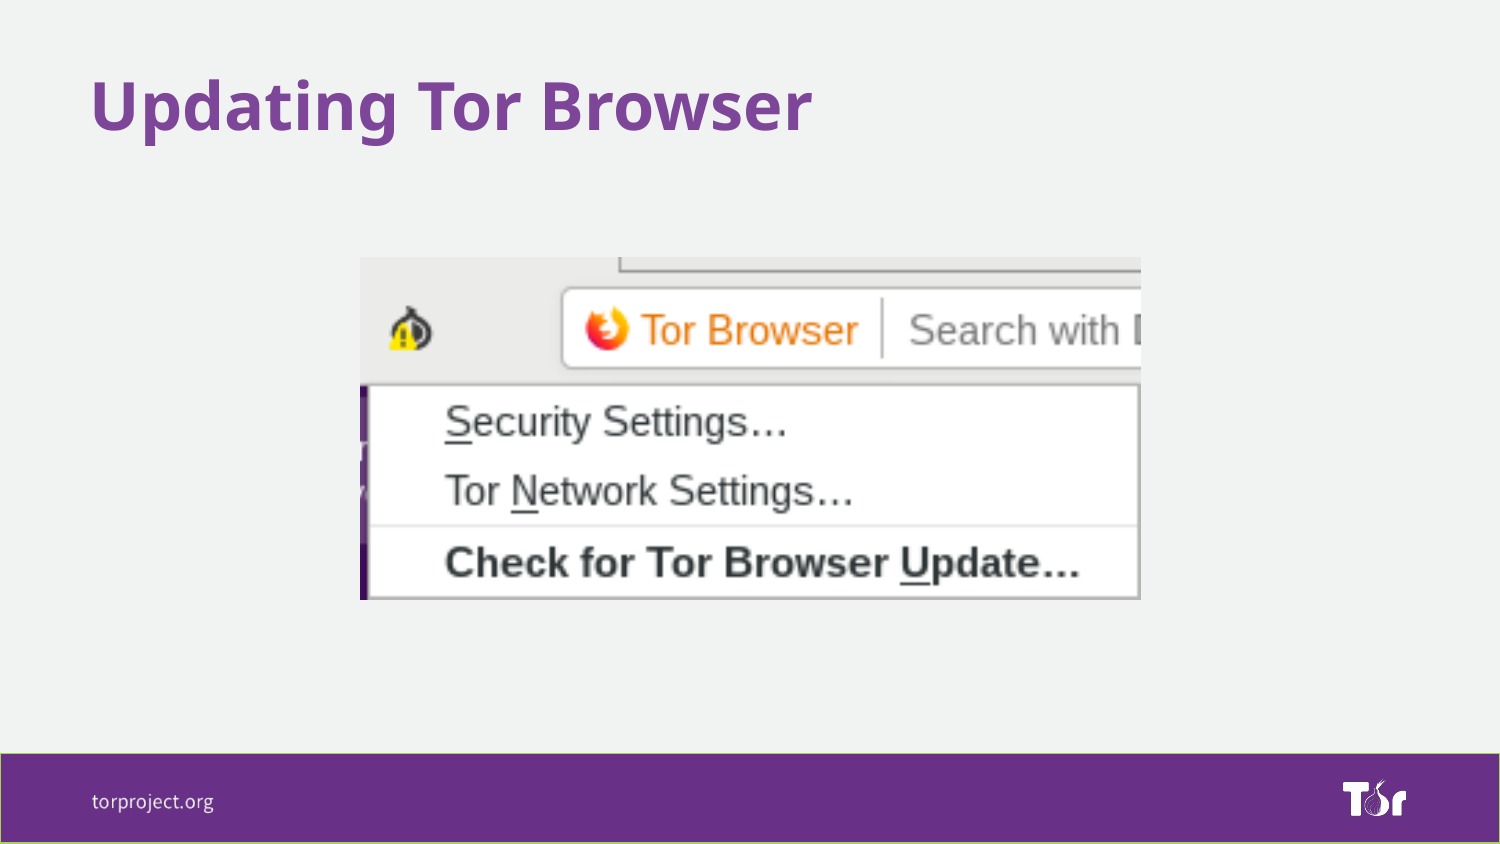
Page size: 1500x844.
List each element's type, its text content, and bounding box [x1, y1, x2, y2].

picture [75, 780, 604, 821]
picture [1343, 778, 1406, 816]
text_box Updating Tor Browser [75, 33, 1425, 174]
picture [360, 257, 1141, 600]
